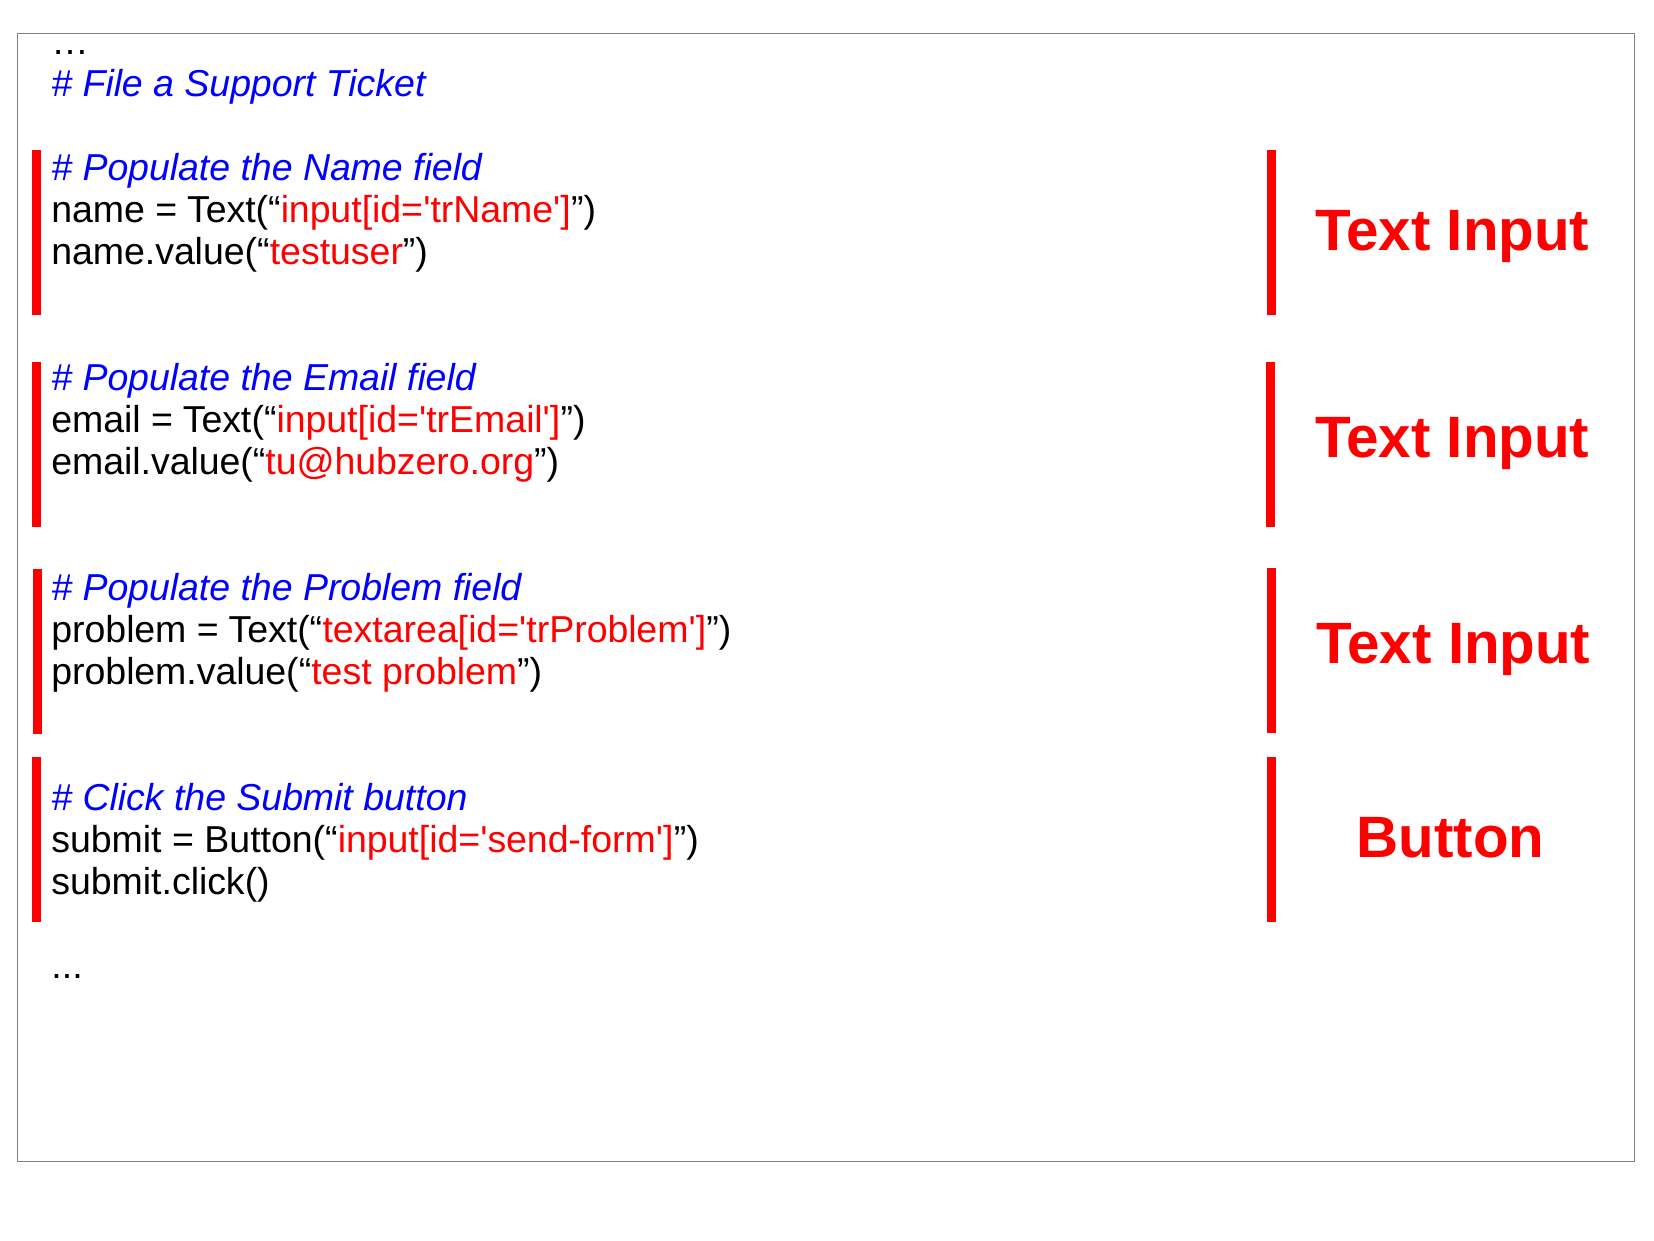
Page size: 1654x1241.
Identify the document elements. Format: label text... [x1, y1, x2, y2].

text_box Text Input [1300, 190, 1605, 271]
text_box … # File a Support Ticket # Populate the Name field name = Text(“input[id='trName']”) name.value(“testuser”) # Populate the Email field email = Text(“input[id='trEmail']”) email.value(“tu@hubzero.org”) # Populate the Problem field problem = Text(“textarea[id='trProblem']”) problem.value(“test problem”) # Click the Submit button submit = Button(“input[id='send-form']”) submit.click() ... [36, 13, 1635, 1079]
text_box Button [1342, 797, 1560, 878]
text_box [17, 33, 1635, 1162]
text_box Text Input [1301, 603, 1606, 684]
text_box Text Input [1300, 397, 1605, 478]
